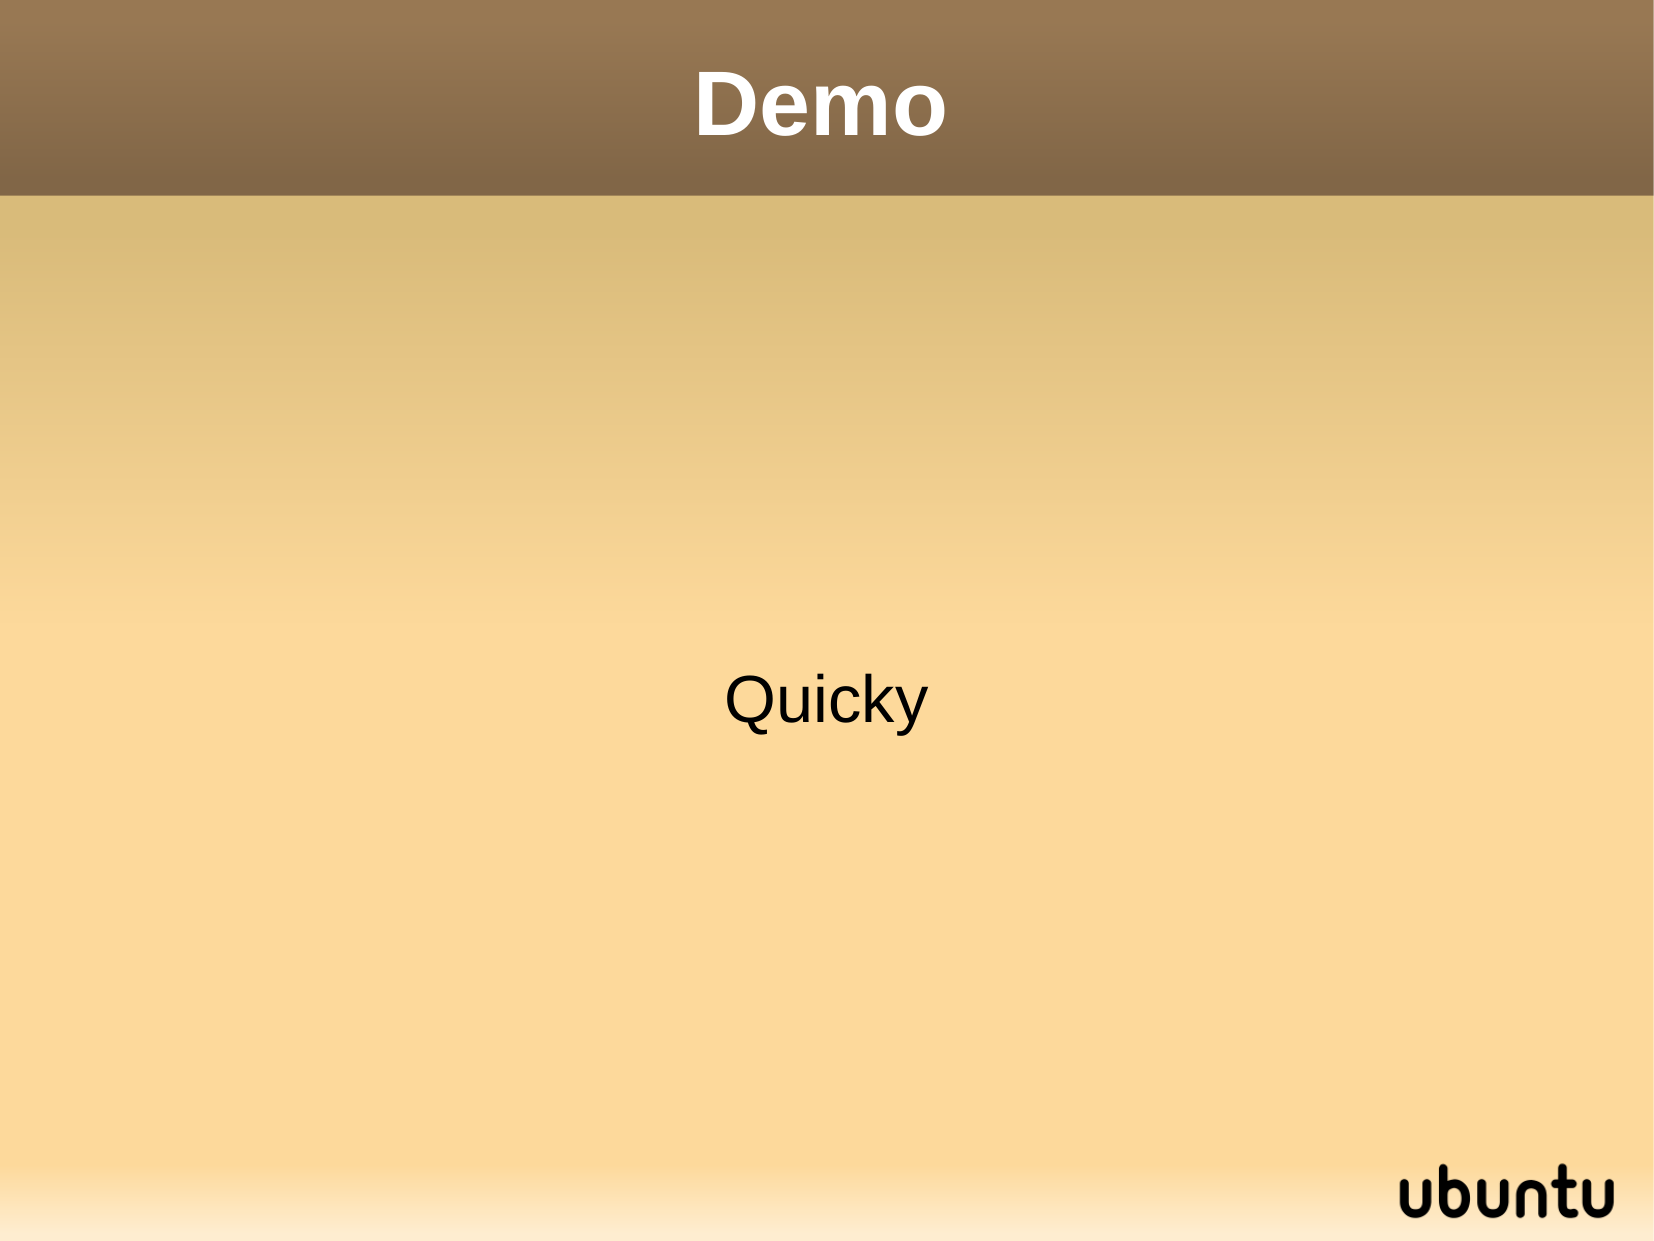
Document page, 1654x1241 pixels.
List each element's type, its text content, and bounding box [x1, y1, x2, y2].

title Demo [76, 0, 1565, 208]
picture [0, 0, 1654, 1241]
subtitle Quicky [82, 290, 1571, 1109]
